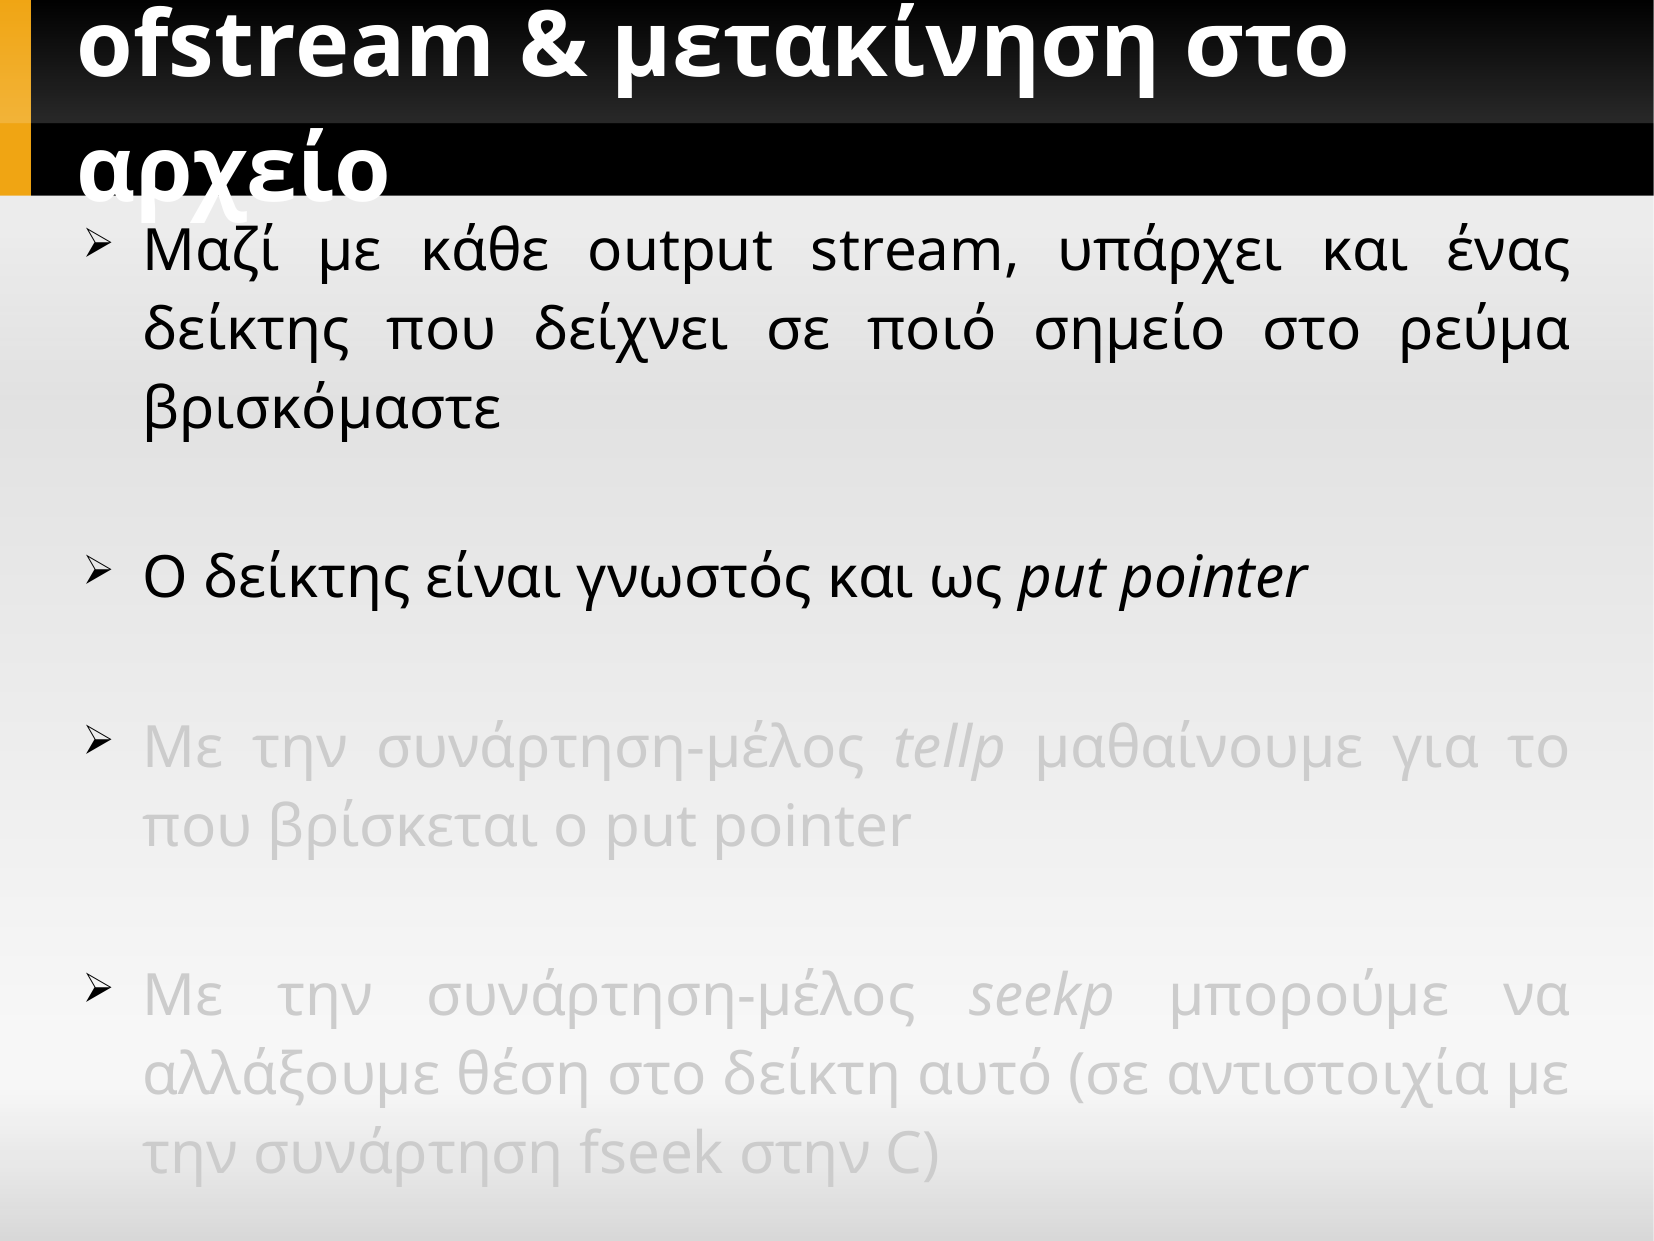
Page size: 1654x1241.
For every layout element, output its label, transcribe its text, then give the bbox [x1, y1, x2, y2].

picture [0, 0, 1654, 1241]
subtitle Μαζί με κάθε output stream, υπάρχει και ένας δείκτης που δείχνει σε ποιό σημείο στο ρεύμα βρισκόμαστε Ο δείκτης είναι γνωστός και ως put pointer Με την συνάρτηση-μέλος tellp μαθαίνουμε για το που βρίσκεται ο put pointer Με την συνάρτηση-μέλος seekp μπορούμε να αλλάξουμε θέση στο δείκτη αυτό (σε αντιστοιχία με την συνάρτηση fseek στην C) [82, 297, 1571, 1102]
title ofstream & μετακίνηση στο αρχείο [76, 0, 1613, 208]
